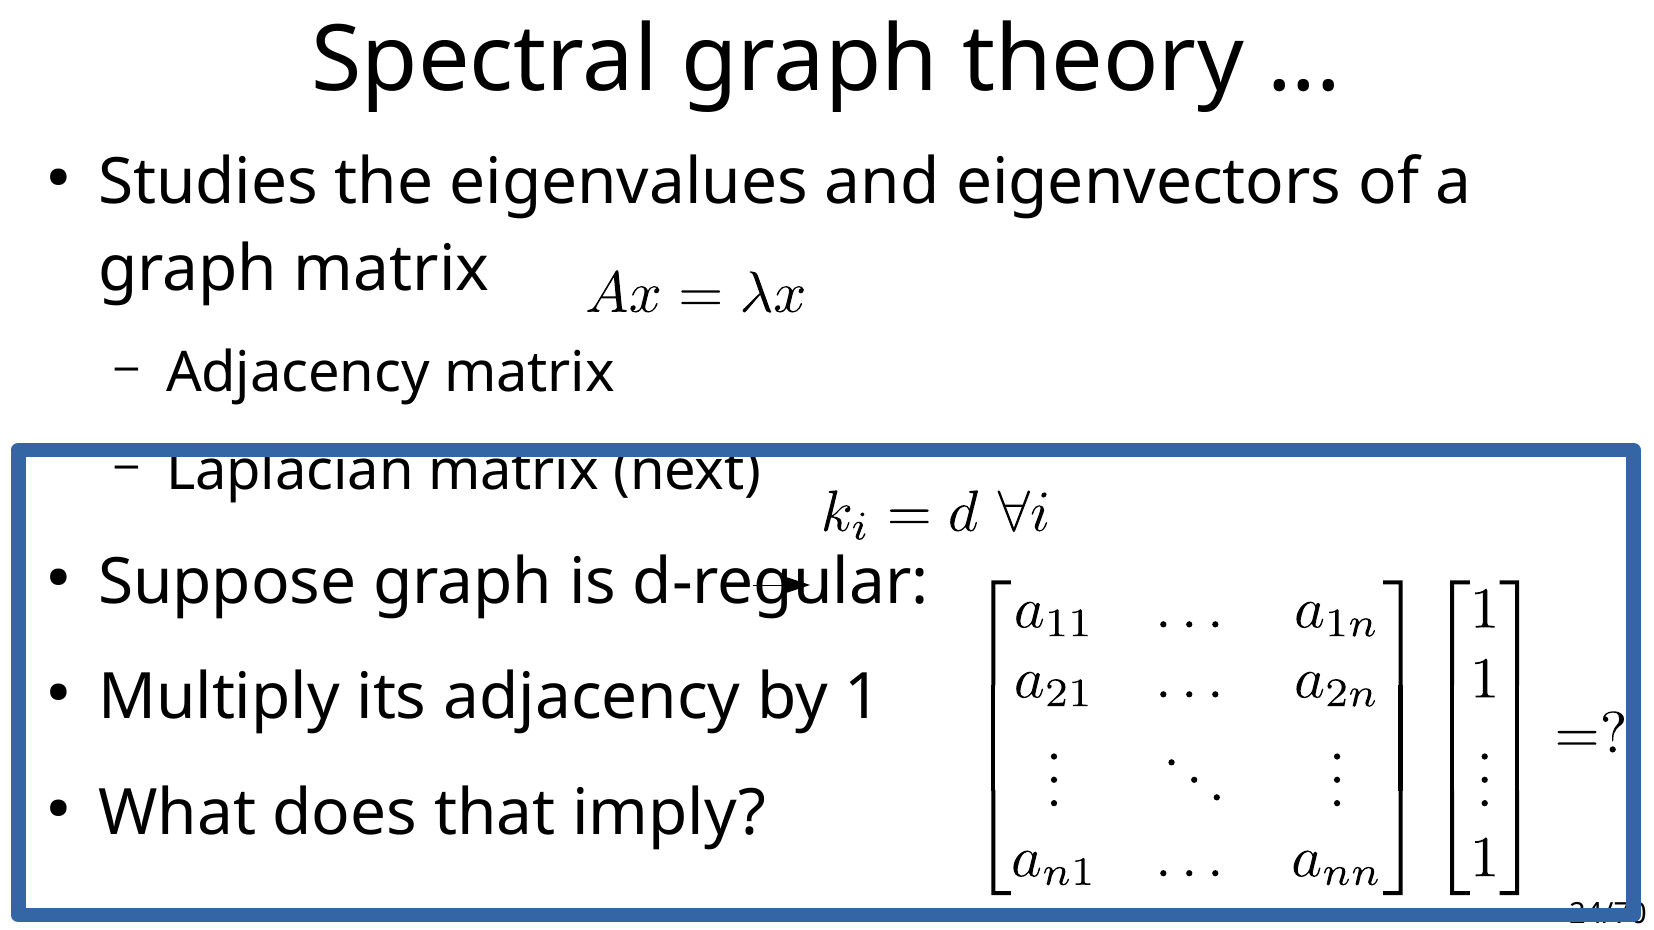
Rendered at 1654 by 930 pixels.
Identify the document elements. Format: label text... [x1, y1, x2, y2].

list Studies the eigenvalues and eigenvectors of a graph matrix Adjacency matrix Laplacian matrix (next) Suppose graph is d-regular: Multiply its adjacency by 1 What does that imply? [30, 134, 1621, 443]
text_box [585, 269, 807, 313]
text_box [820, 490, 1051, 541]
title Spectral graph theory ... [82, 0, 1571, 120]
text_box [972, 580, 1626, 896]
list Studies the eigenvalues and eigenvectors of a graph matrix Adjacency matrix Laplacian matrix (next) Suppose graph is d-regular: Multiply its adjacency by 1 What does that imply? [30, 457, 1621, 855]
